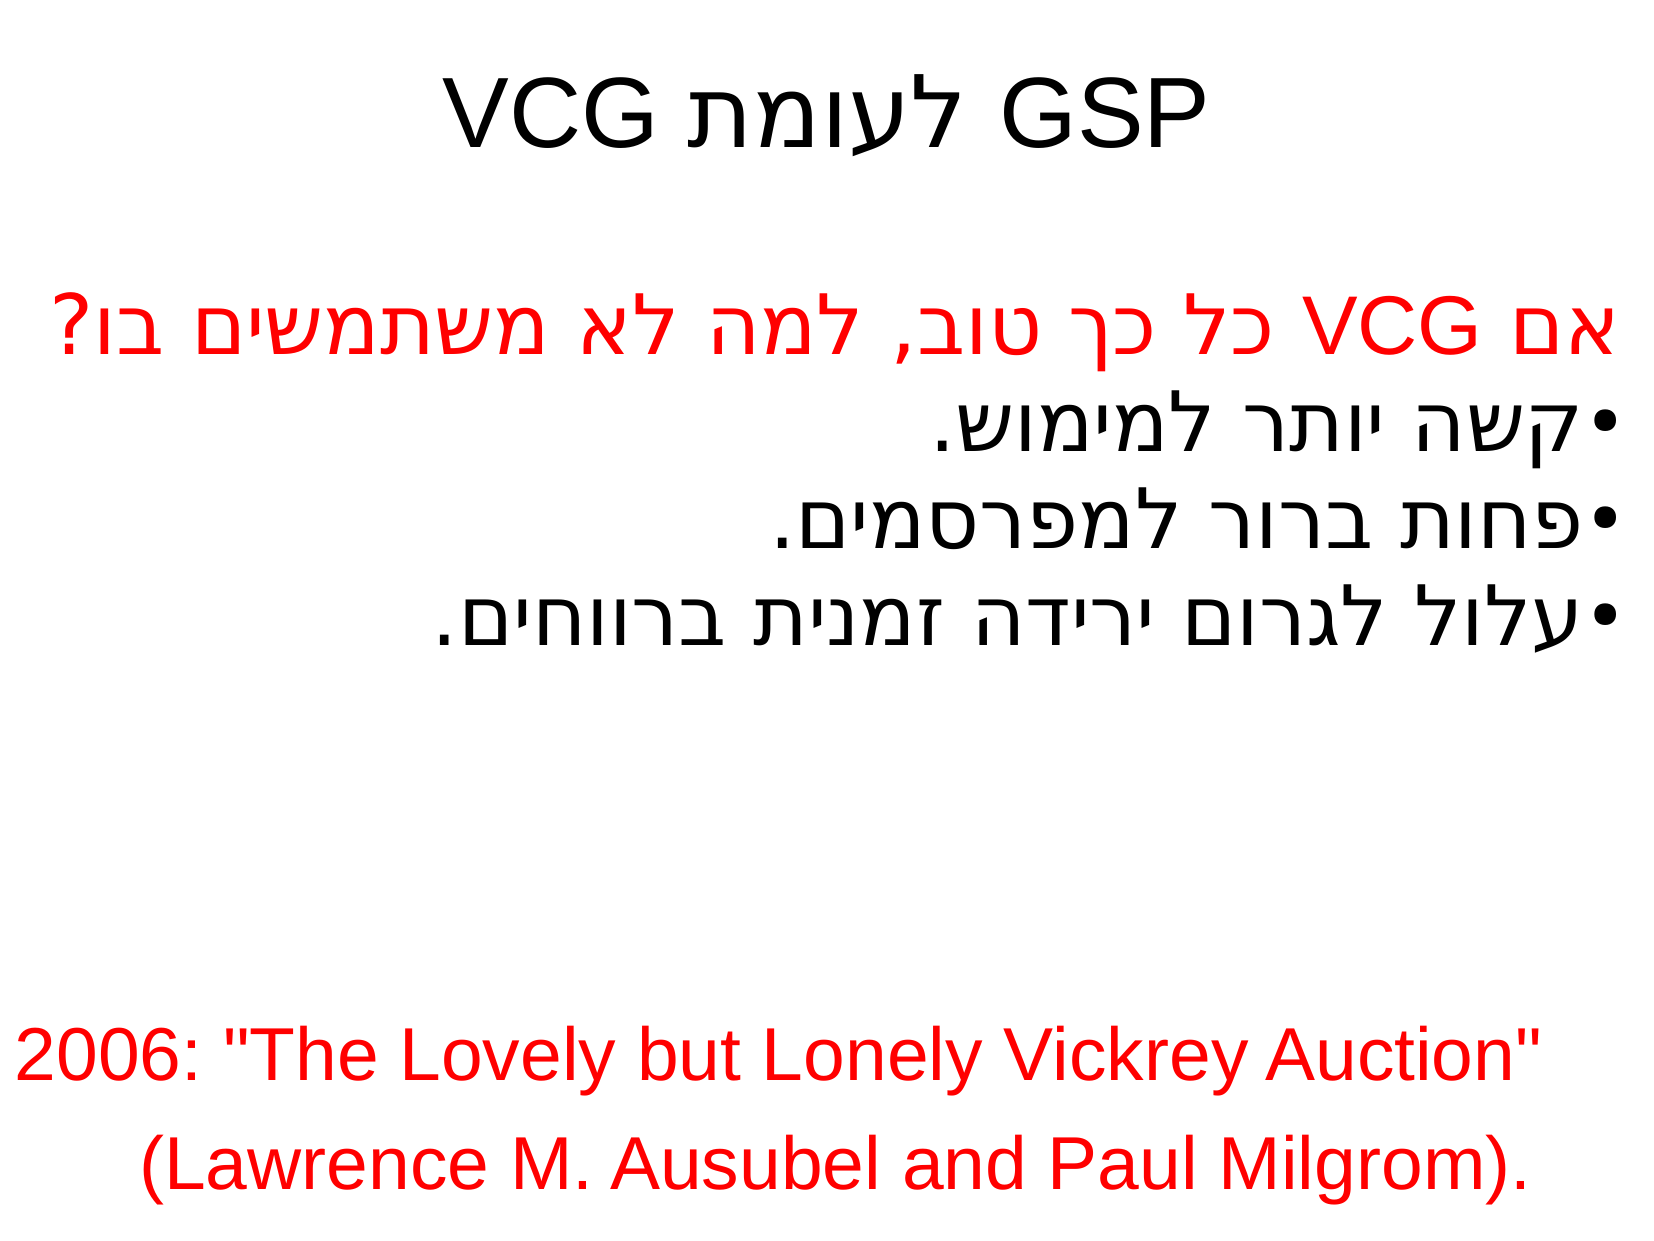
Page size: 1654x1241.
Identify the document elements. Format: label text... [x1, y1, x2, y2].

text_box 2006: "The Lovely but Lonely Vickrey Auction" (Lawrence M. Ausubel and Paul Milgrom). [0, 1005, 1639, 1231]
title VCG לעומת GSP [0, 1, 1654, 224]
text_box אם VCG כל כך טוב, למה לא משתמשים בו? קשה יותר למימוש. פחות ברור למפרסמים. עלול לגרום ירידה זמנית ברווחים. [0, 270, 1636, 659]
